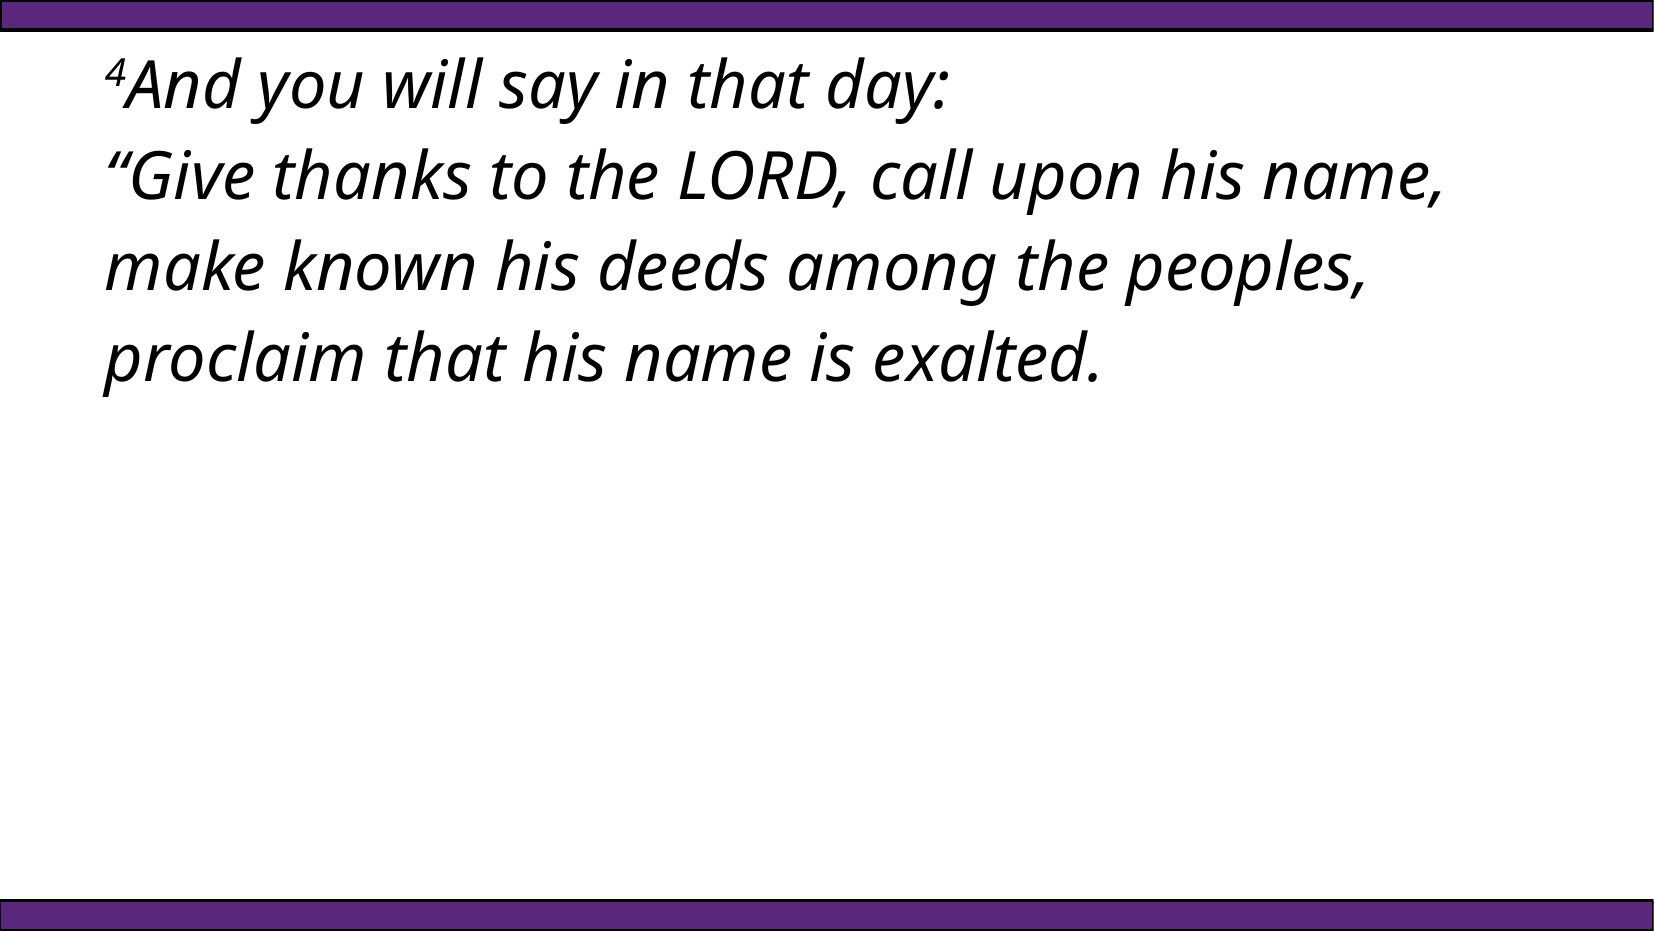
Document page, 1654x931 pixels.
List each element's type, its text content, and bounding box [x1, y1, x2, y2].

text_box [0, 0, 1654, 31]
text_box 4And you will say in that day: “Give thanks to the LORD, call upon his name, make known his deeds among the peoples, proclaim that his name is exalted. [90, 30, 1576, 400]
picture [0, 31, 1654, 900]
text_box [0, 900, 1654, 931]
